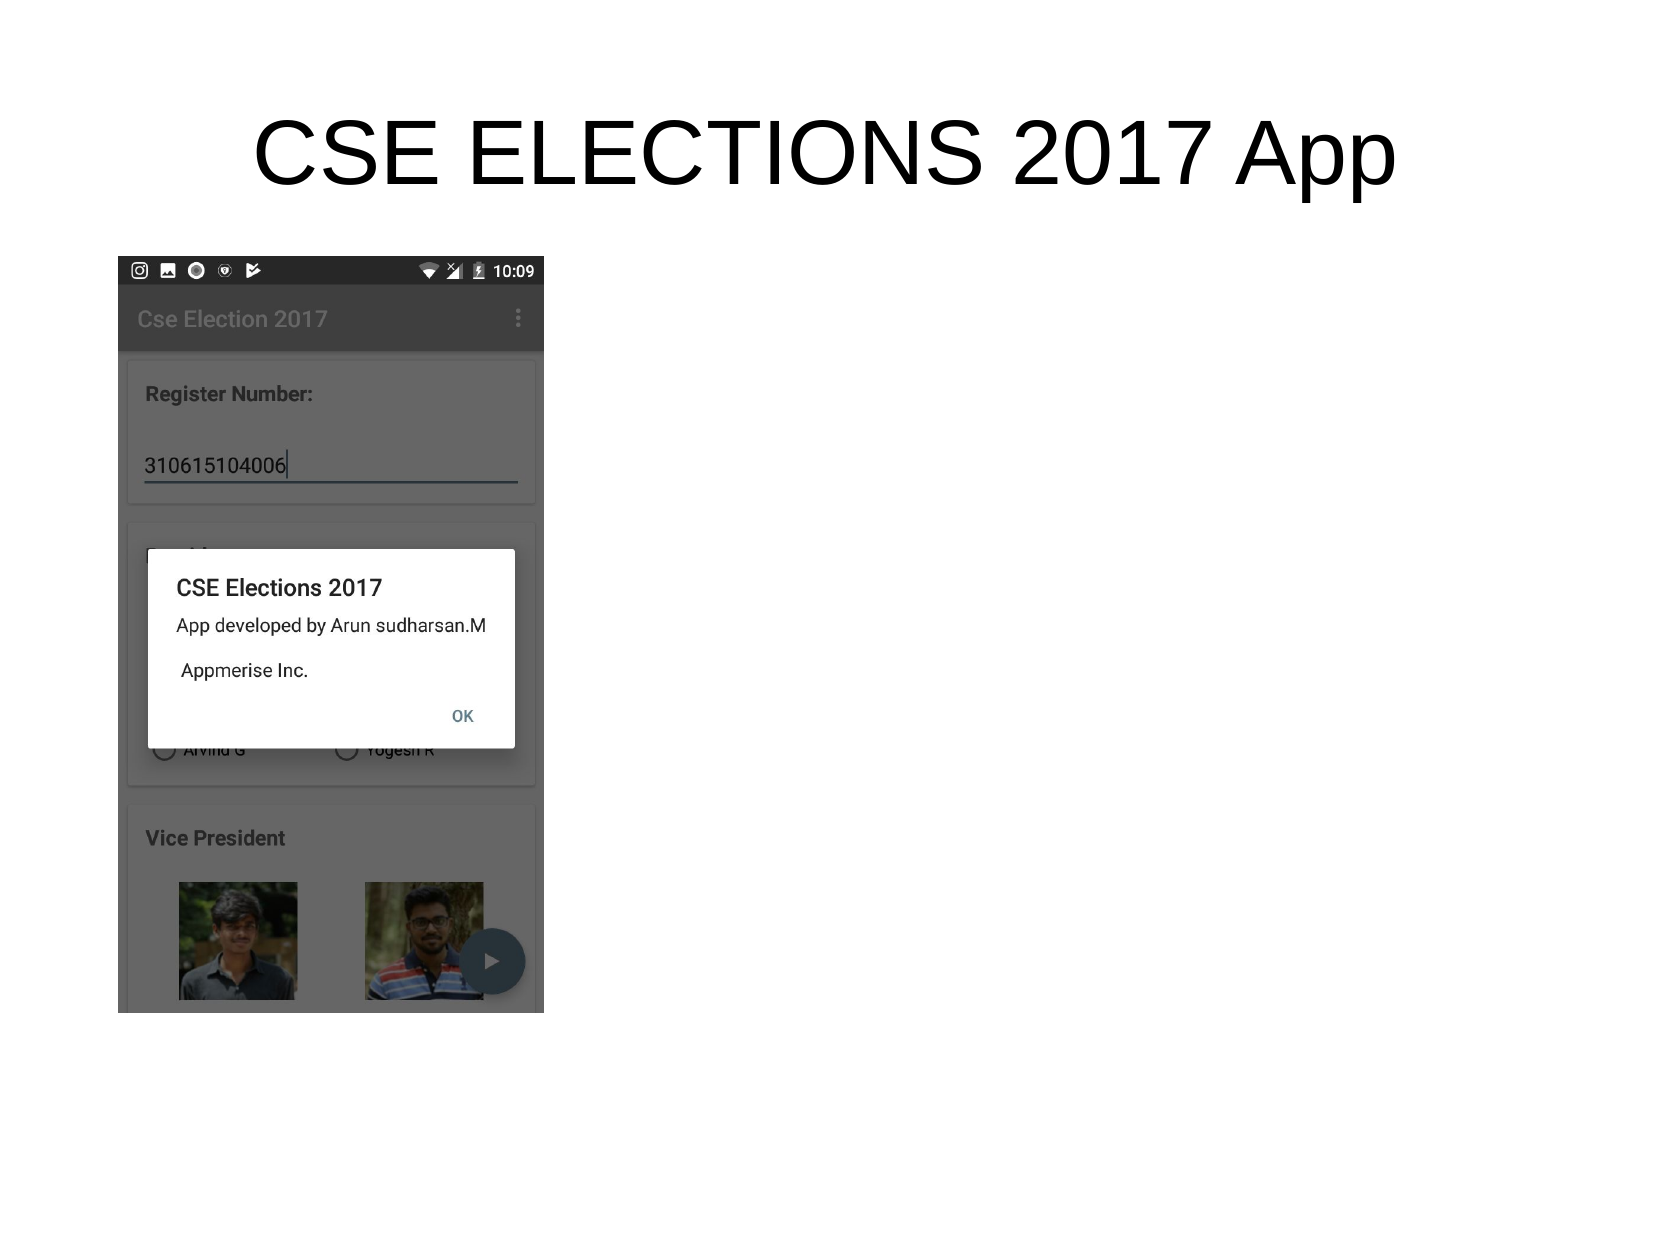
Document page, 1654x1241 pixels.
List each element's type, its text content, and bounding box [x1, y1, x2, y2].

title CSE ELECTIONS 2017 App [82, 49, 1571, 257]
picture [118, 256, 544, 1013]
